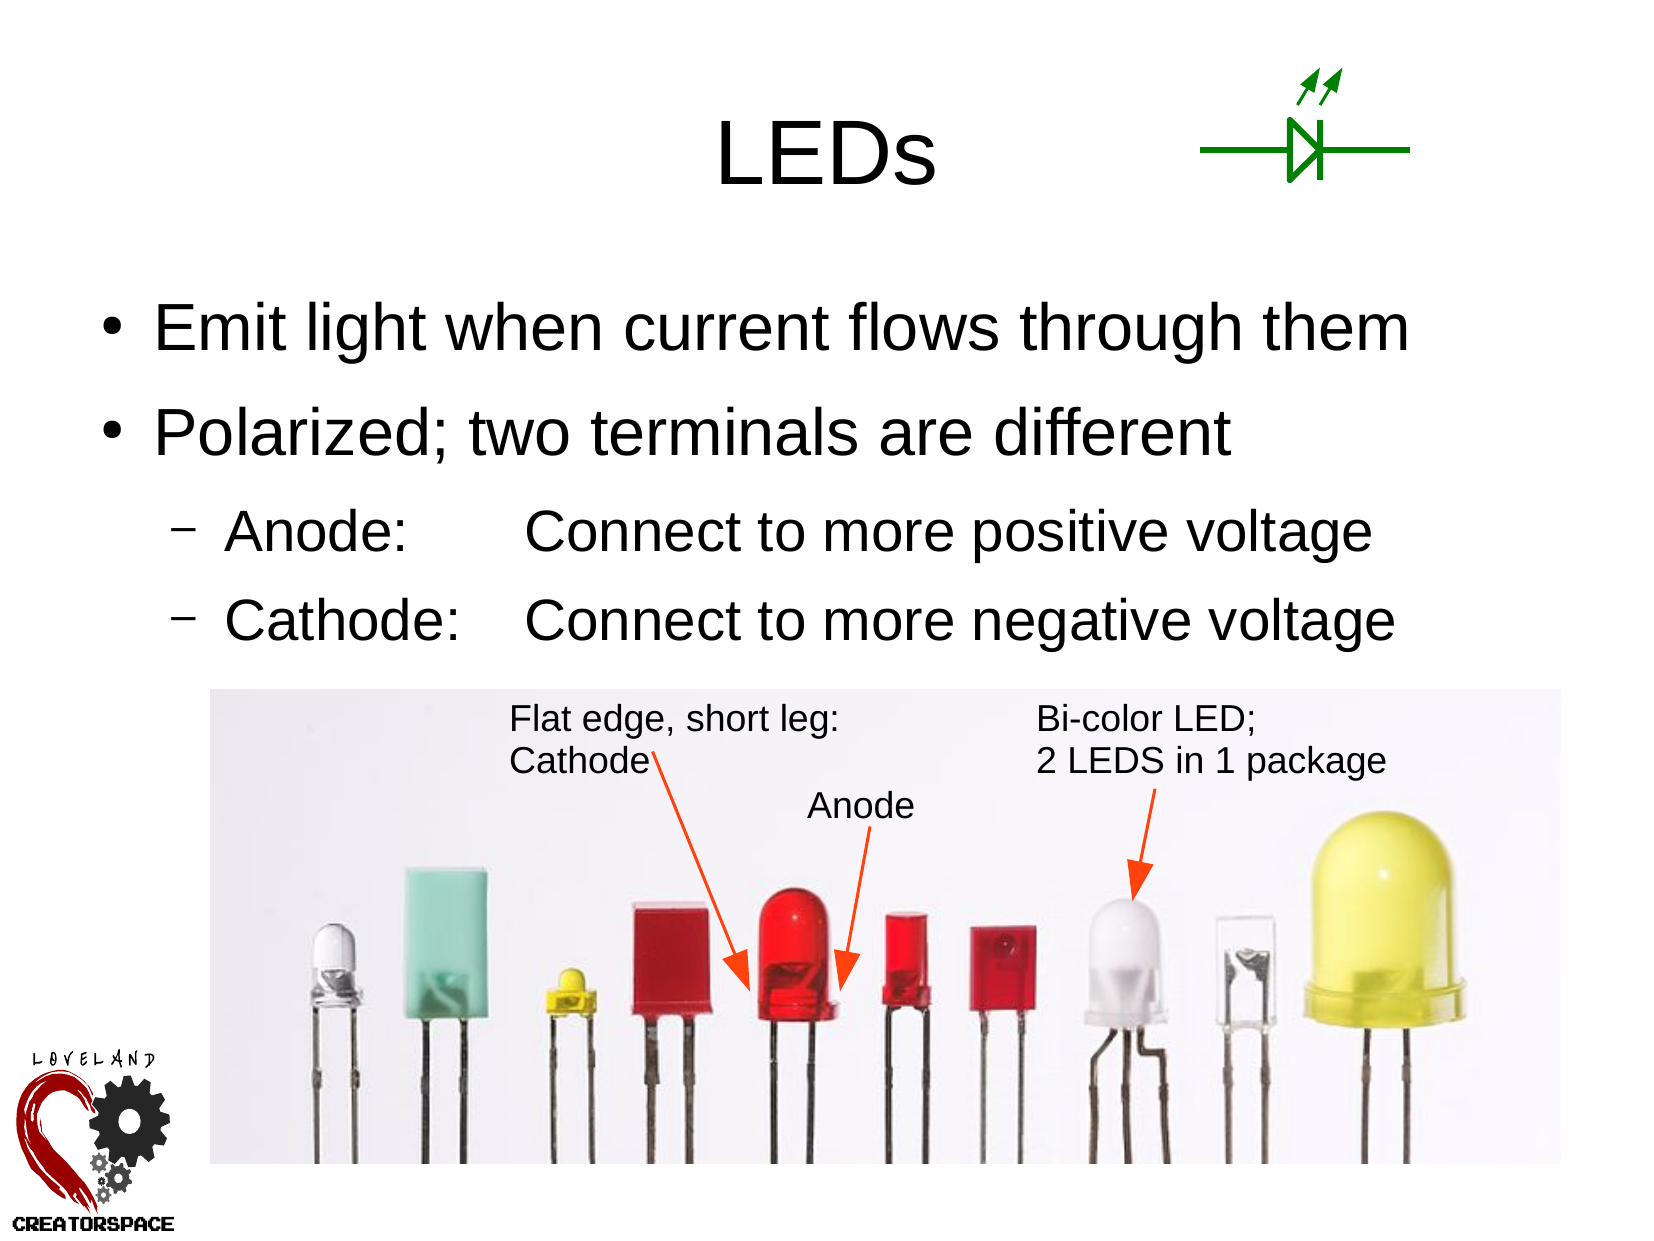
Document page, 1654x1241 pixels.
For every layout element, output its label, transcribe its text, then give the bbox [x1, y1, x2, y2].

list Emit light when current flows through them Polarized; two terminals are different Anode: Connect to more positive voltage Cathode: Connect to more negative voltage [82, 290, 1571, 1010]
text_box Anode [792, 777, 931, 834]
picture [210, 689, 1561, 1164]
text_box Flat edge, short leg: Cathode [494, 690, 856, 789]
text_box Bi-color LED; 2 LEDS in 1 package [1021, 690, 1403, 789]
title LEDs [82, 49, 1571, 257]
